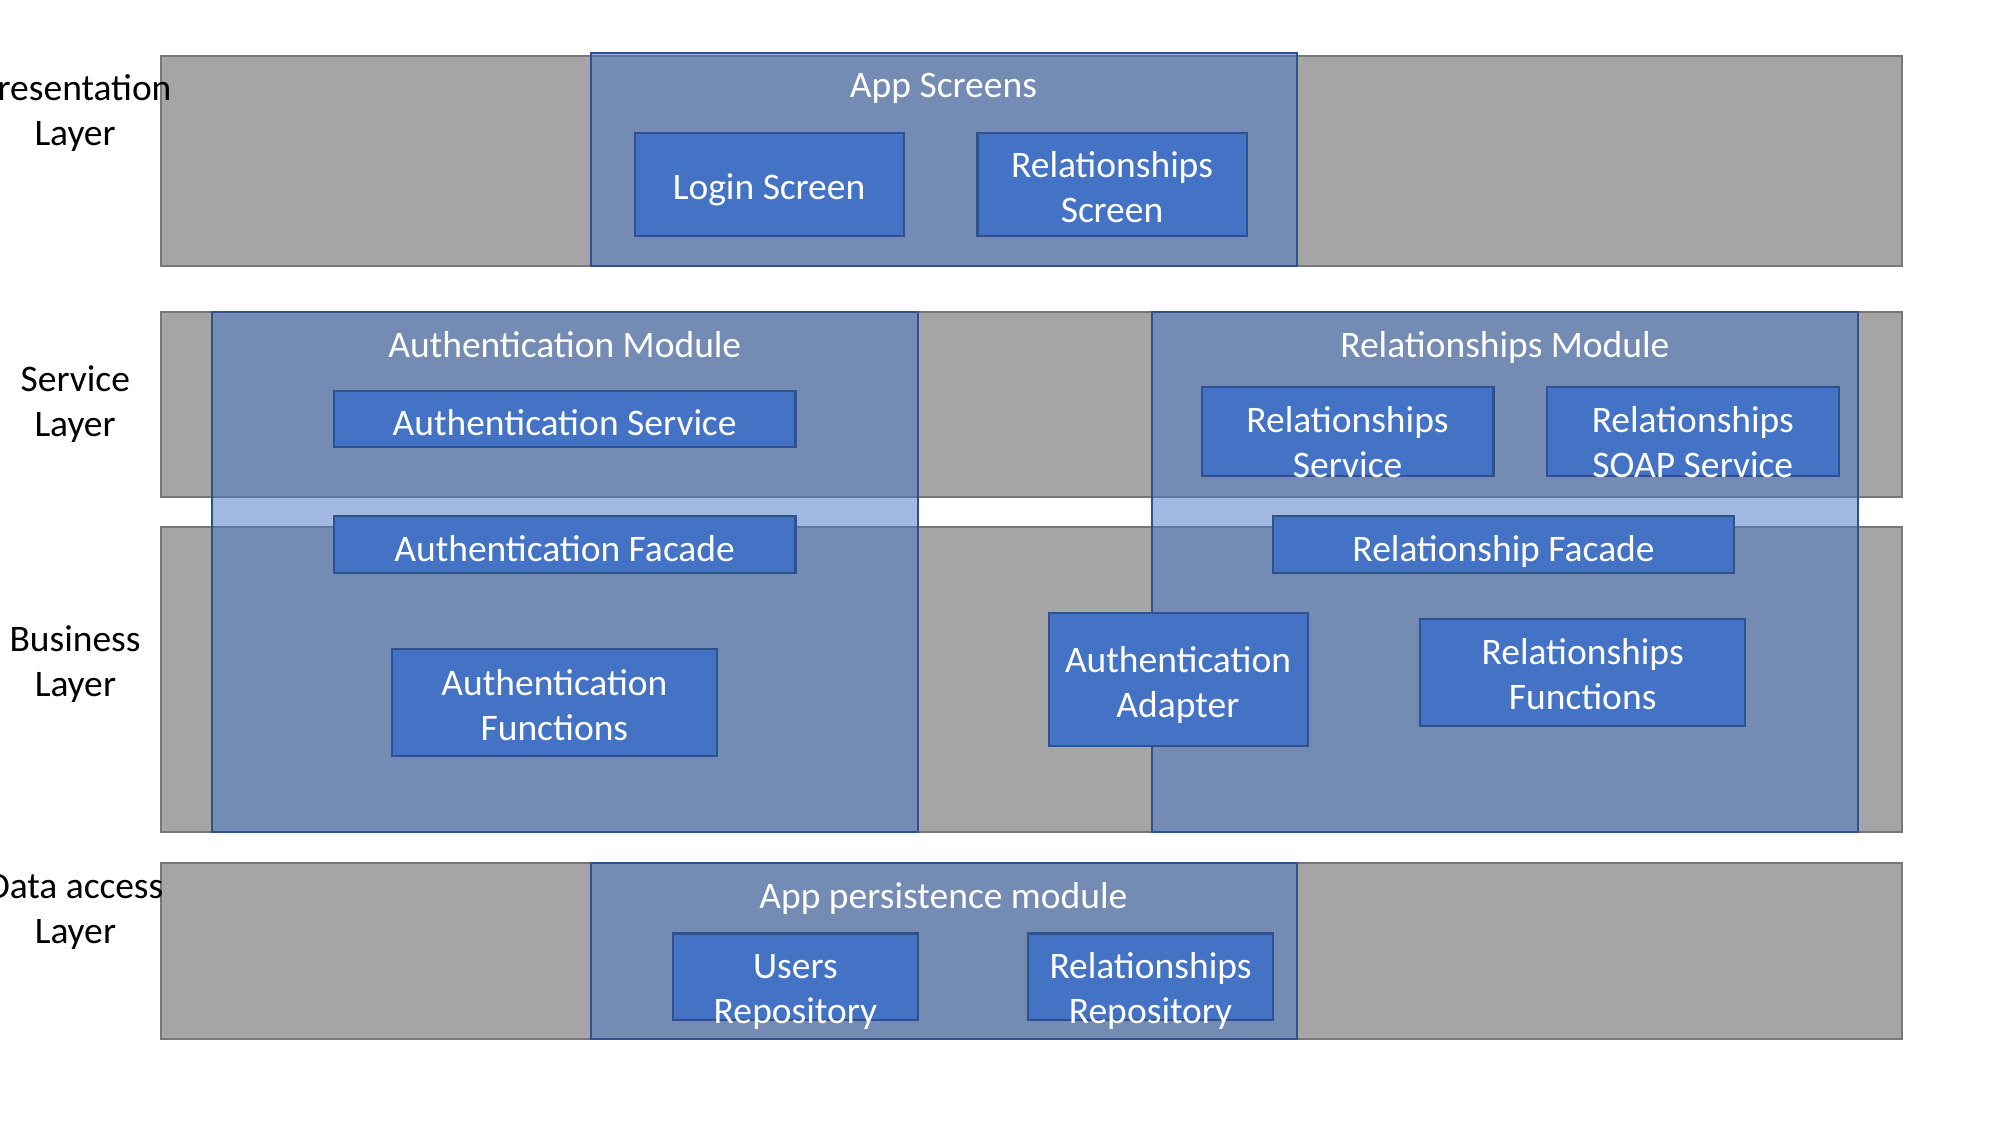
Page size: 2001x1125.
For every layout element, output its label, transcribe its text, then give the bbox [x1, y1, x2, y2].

text_box [918, 312, 1152, 497]
text_box Relationships Module [1152, 312, 1858, 832]
text_box Relationships Service [1202, 387, 1494, 476]
text_box Authentication Module [212, 312, 918, 832]
text_box [161, 863, 591, 1039]
text_box Relationships Repository [1028, 933, 1273, 1020]
text_box [1297, 863, 1902, 1039]
text_box Service Layer [14, 346, 136, 472]
text_box Relationship Facade [1273, 516, 1734, 573]
text_box [161, 527, 212, 832]
text_box App Screens [591, 53, 1297, 266]
text_box App persistence module [591, 863, 1297, 1039]
text_box [1858, 527, 1902, 832]
text_box Login Screen [635, 133, 904, 236]
text_box Relationships Screen [977, 133, 1247, 236]
text_box [161, 56, 591, 266]
text_box Data access Layer [14, 854, 136, 1048]
text_box Relationships SOAP Service [1547, 387, 1839, 476]
text_box Authentication Adapter [1049, 613, 1308, 746]
text_box [918, 527, 1152, 832]
text_box Authentication Facade [334, 516, 795, 573]
text_box Presentation Layer [14, 55, 136, 267]
text_box [161, 312, 212, 497]
text_box [1297, 56, 1902, 266]
text_box Authentication Functions [392, 649, 717, 756]
text_box [1858, 312, 1902, 497]
text_box Users Repository [673, 933, 918, 1020]
text_box Relationships Functions [1420, 619, 1745, 726]
text_box Authentication Service [334, 391, 795, 447]
text_box Business Layer [14, 605, 136, 754]
